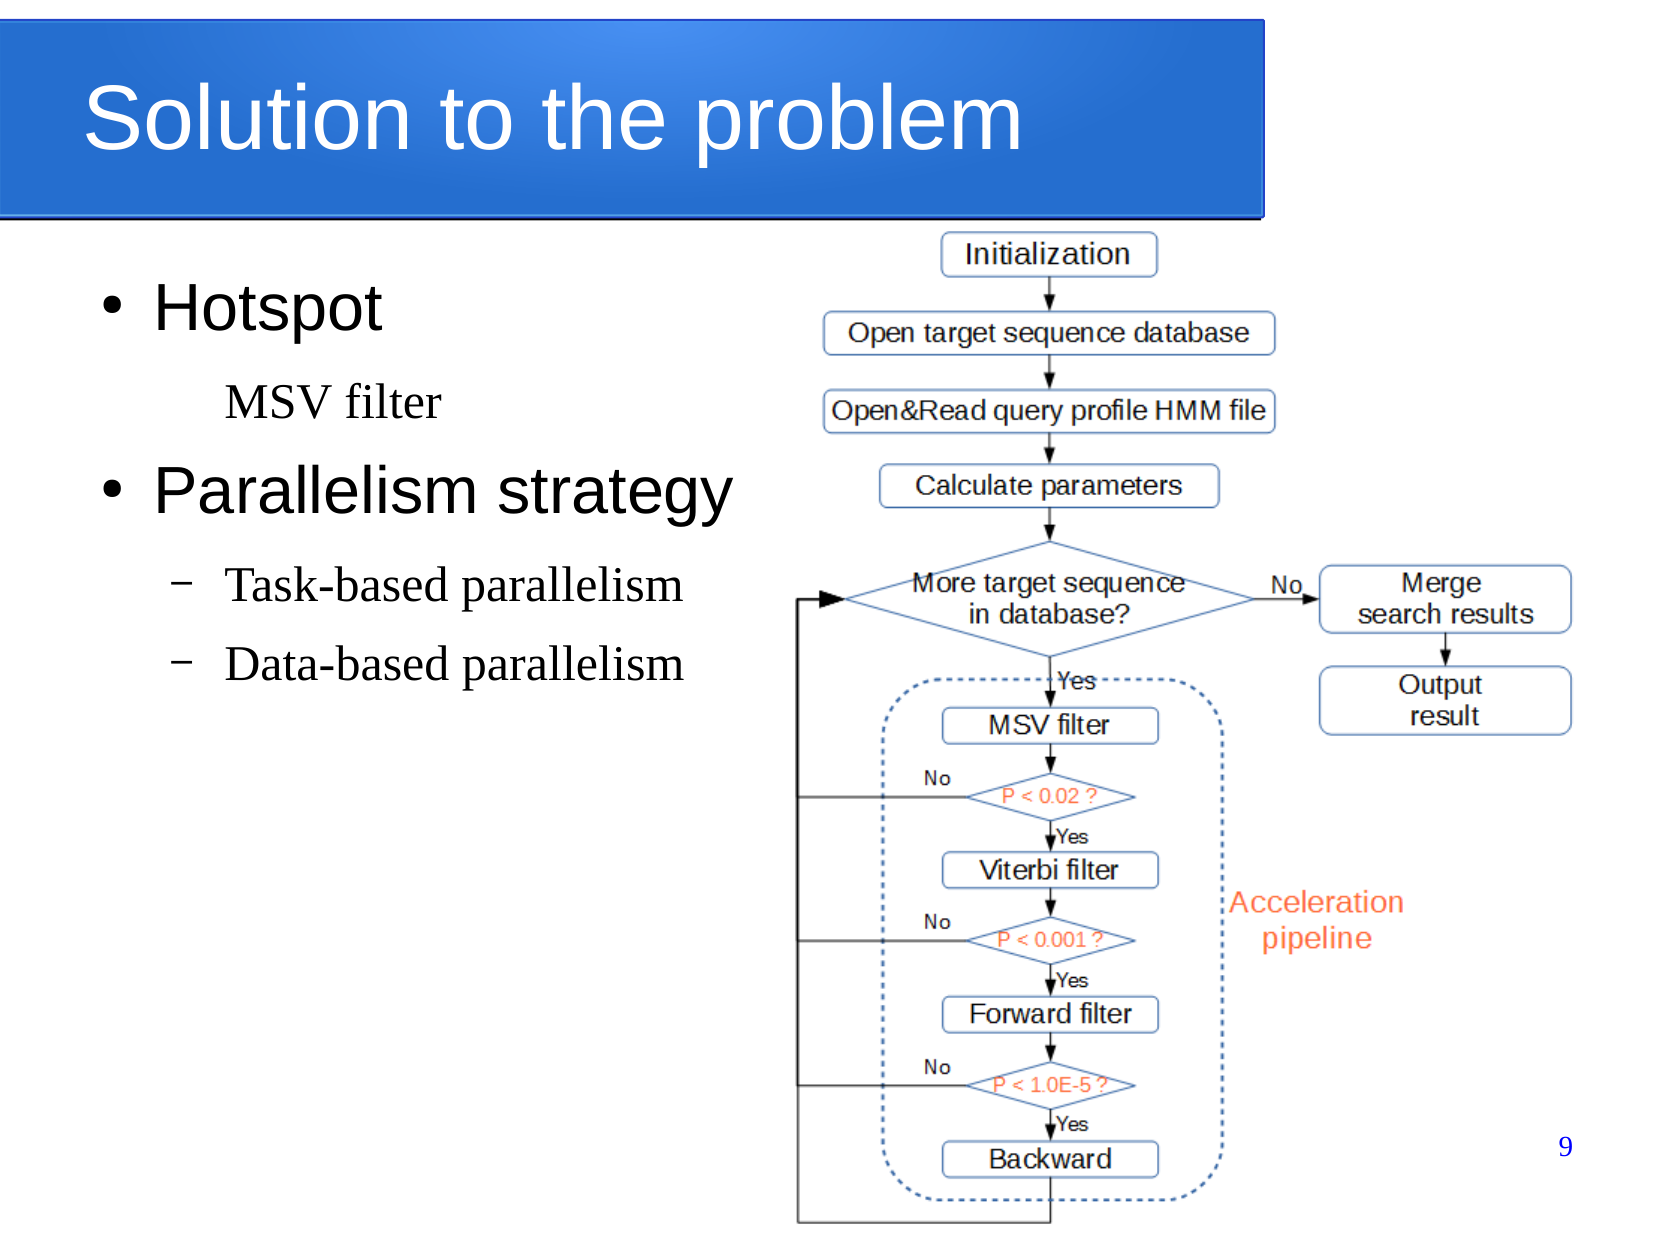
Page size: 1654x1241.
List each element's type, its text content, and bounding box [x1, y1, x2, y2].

list Hotspot MSV filter Parallelism strategy Task-based parallelism Data-based parallelism [82, 269, 791, 1201]
text_box 9 [1202, 1123, 1589, 1205]
picture [791, 227, 1578, 1227]
title Solution to the problem [82, 25, 1250, 211]
